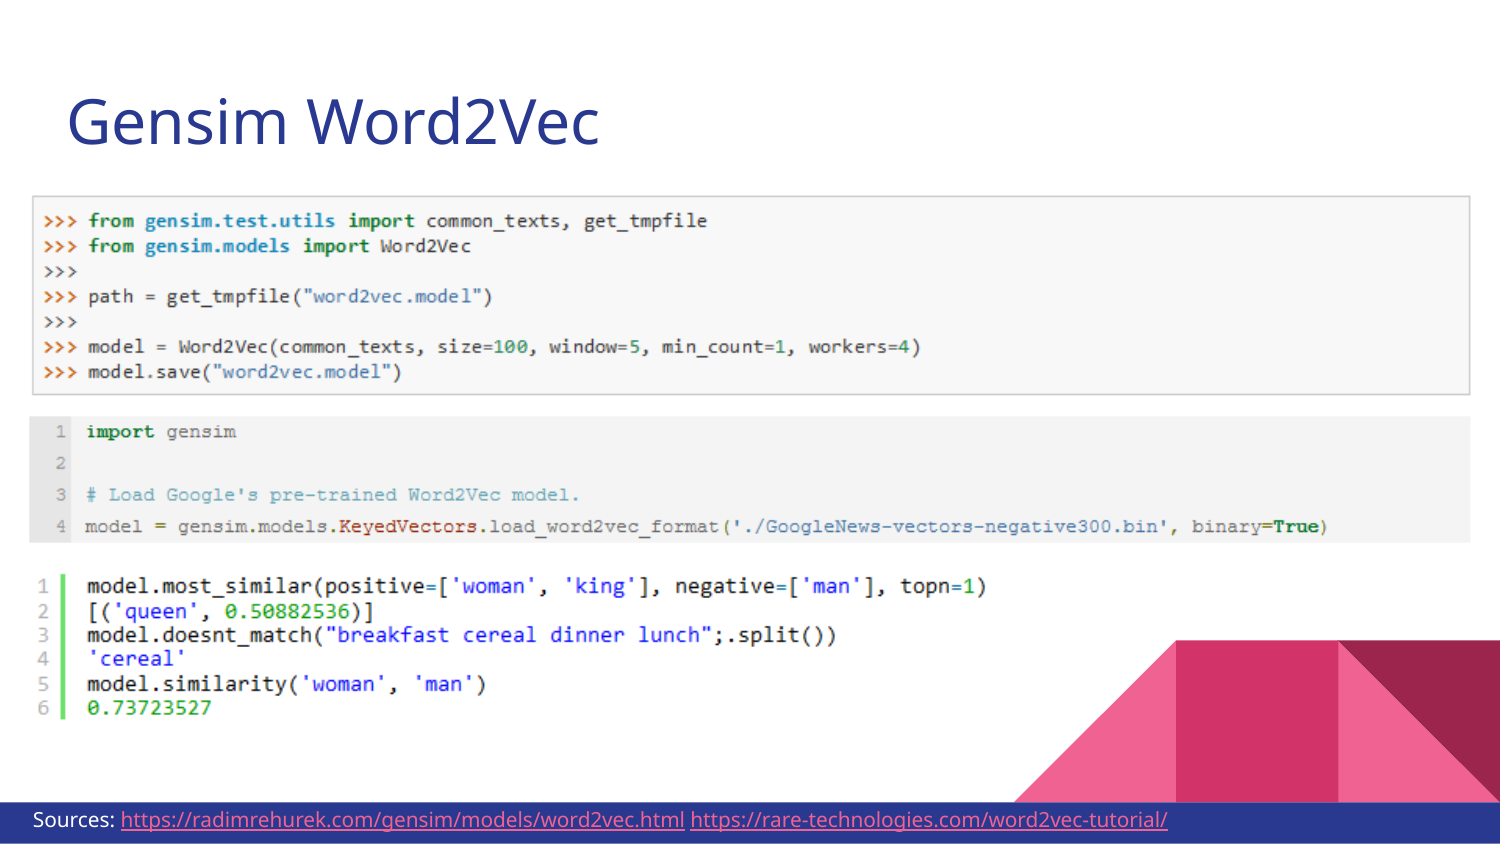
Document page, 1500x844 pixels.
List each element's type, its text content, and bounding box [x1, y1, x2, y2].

text_box Sources: https://radimrehurek.com/gensim/models/word2vec.html https://rare-technologies.com/word2vec-tutorial/ [17, 791, 1425, 844]
picture [28, 568, 1035, 726]
title Gensim Word2Vec [51, 67, 1449, 167]
picture [23, 188, 1477, 405]
picture [28, 412, 1472, 549]
